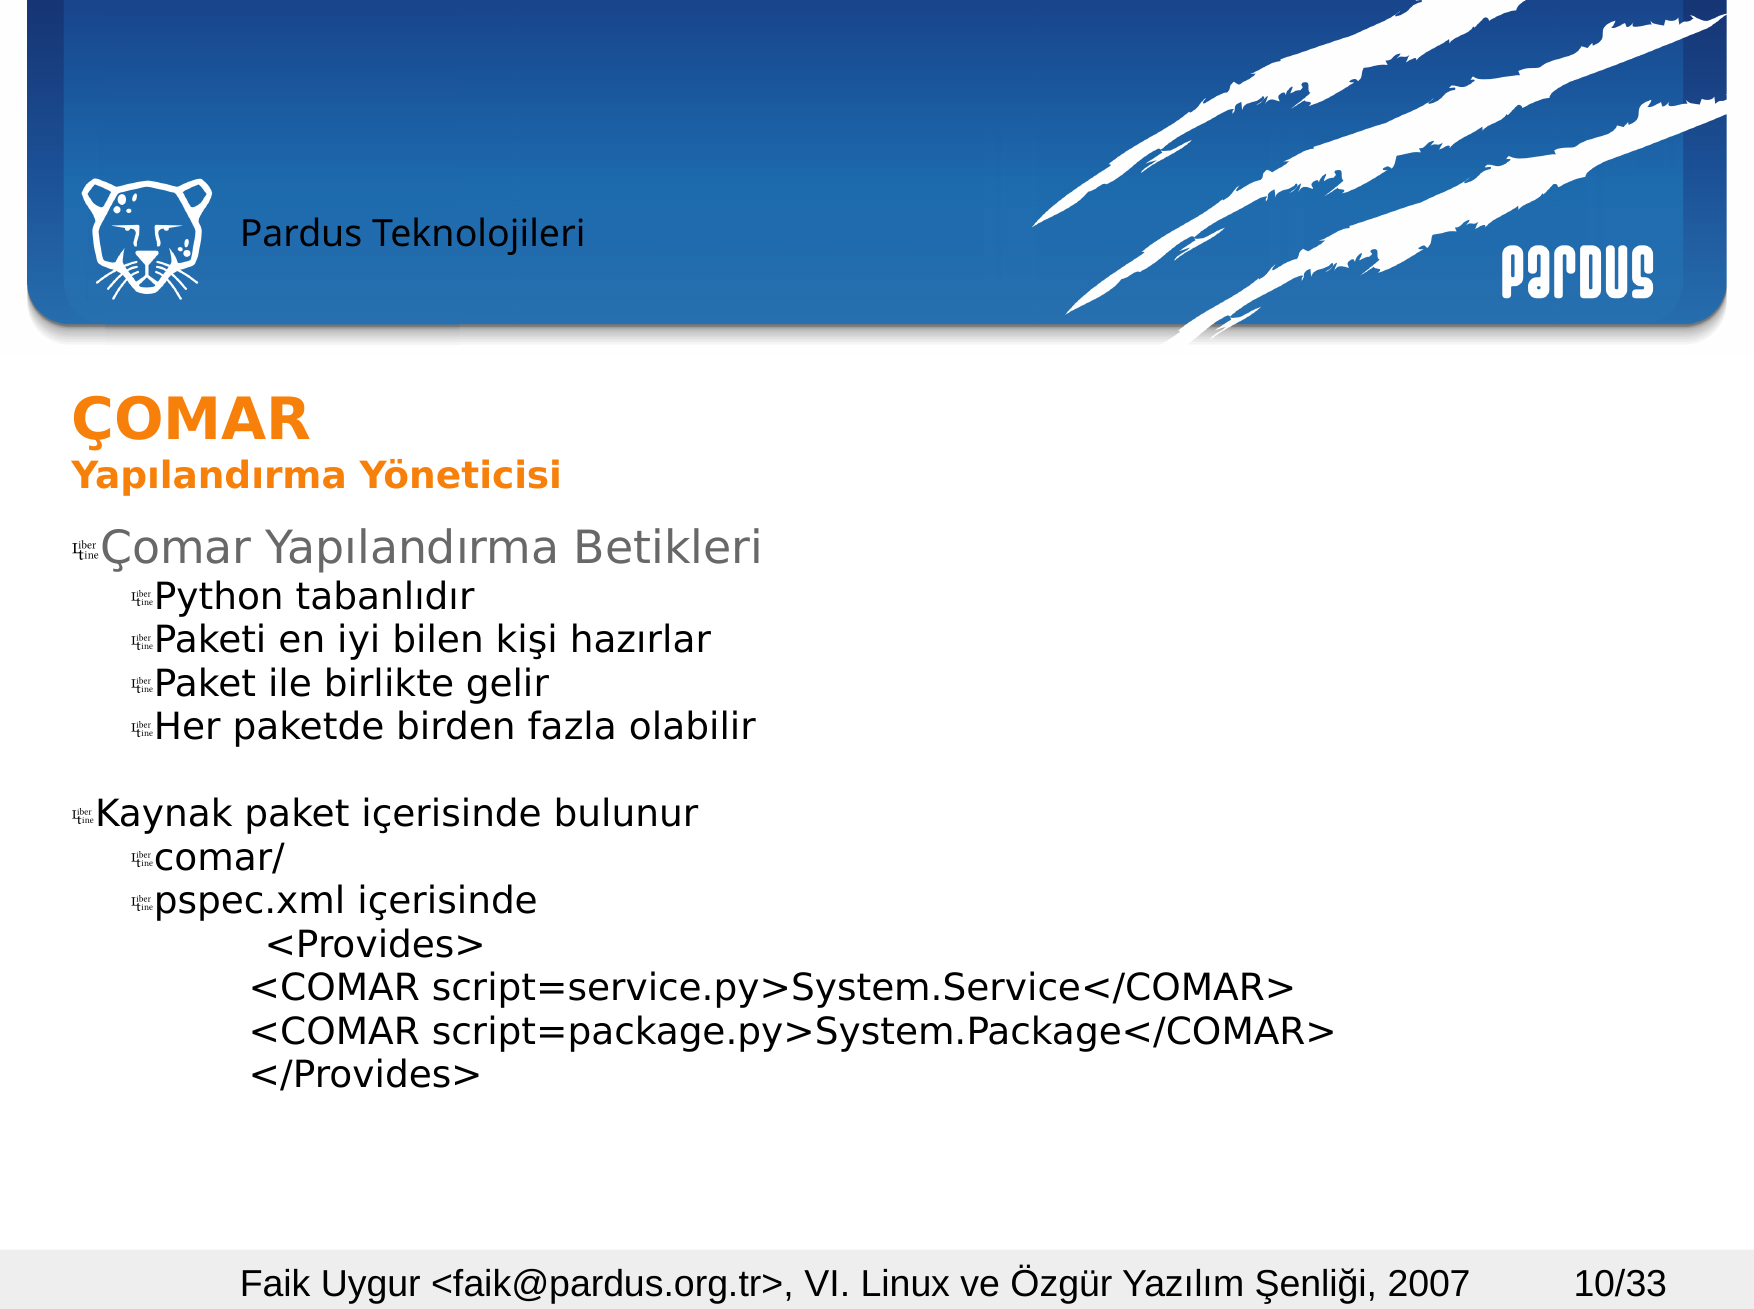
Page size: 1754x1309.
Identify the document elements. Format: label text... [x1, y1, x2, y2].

text_box ÇOMAR Yapılandırma Yöneticisi Çomar Yapılandırma Betikleri Python tabanlıdır Paketi en iyi bilen kişi hazırlar Paket ile birlikte gelir Her paketde birden fazla olabilir Kaynak paket içerisinde bulunur comar/ pspec.xml içerisinde <Provides> <COMAR script=service.py>System.Service</COMAR> <COMAR script=package.py>System.Package</COMAR> </Provides> [56, 378, 1680, 1148]
picture [0, 0, 1753, 355]
